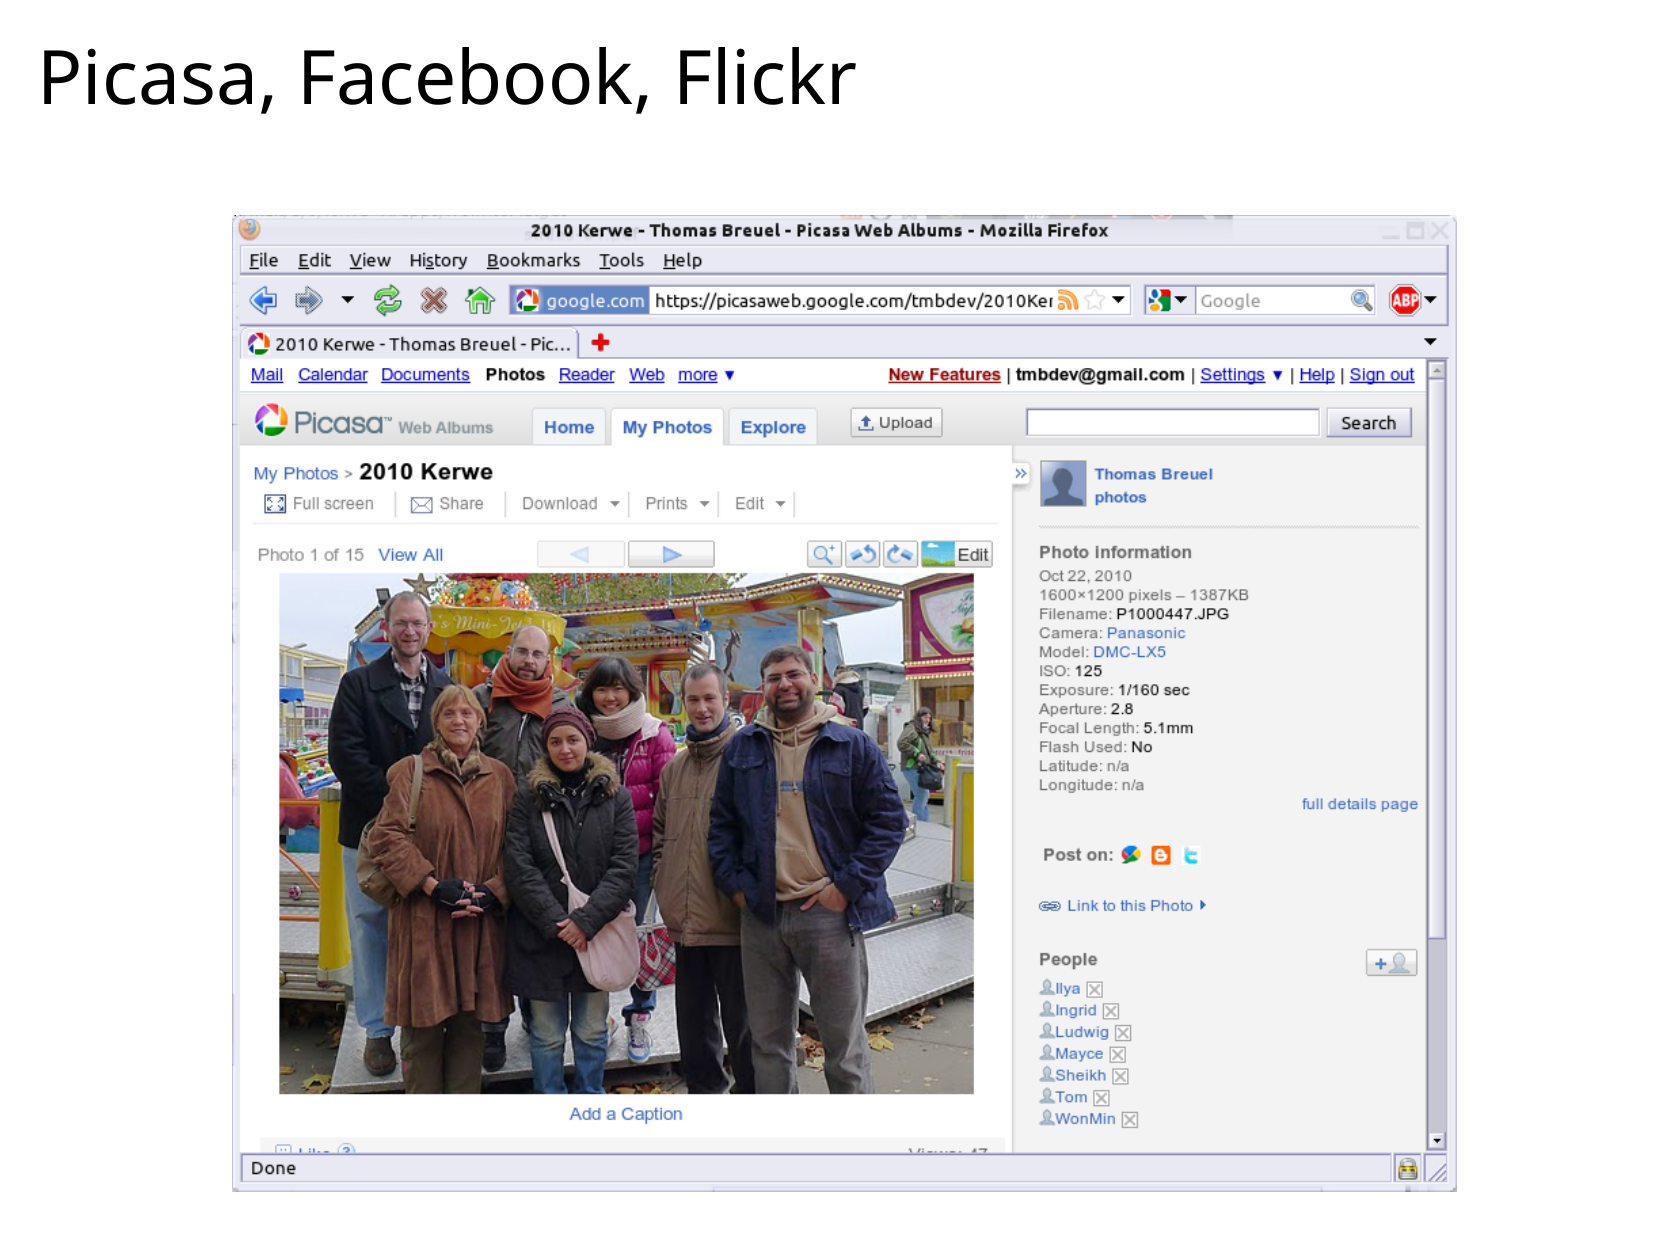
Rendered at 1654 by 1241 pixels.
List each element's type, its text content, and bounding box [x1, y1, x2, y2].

title Picasa, Facebook, Flickr [37, 7, 1613, 143]
picture [232, 215, 1457, 1192]
